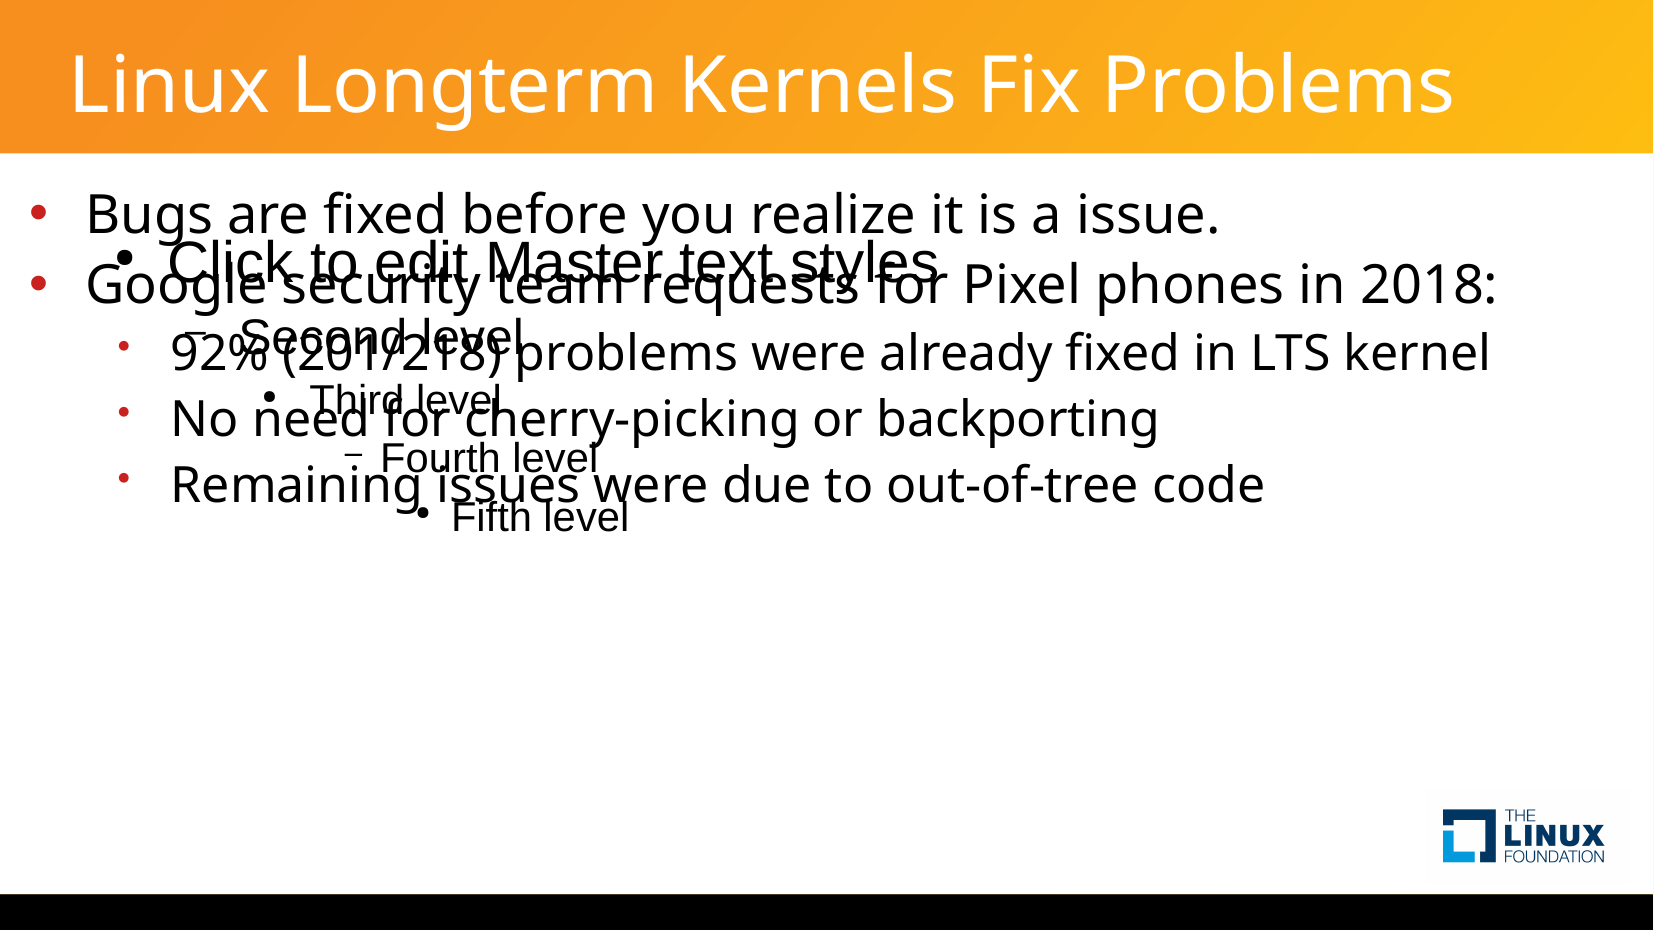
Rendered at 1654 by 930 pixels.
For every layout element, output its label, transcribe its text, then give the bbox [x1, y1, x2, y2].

picture [1420, 841, 1630, 887]
picture [0, 0, 1654, 930]
list Bugs are fixed before you realize it is a issue. Google security team requests for Pixel phones in 2018: 92% (201/218) problems were already fixed in LTS kernel No need for cherry-picking or backporting Remaining issues were due to out-of-tree code [14, 171, 1651, 841]
title Linux Longterm Kernels Fix Problems [53, 8, 1571, 154]
